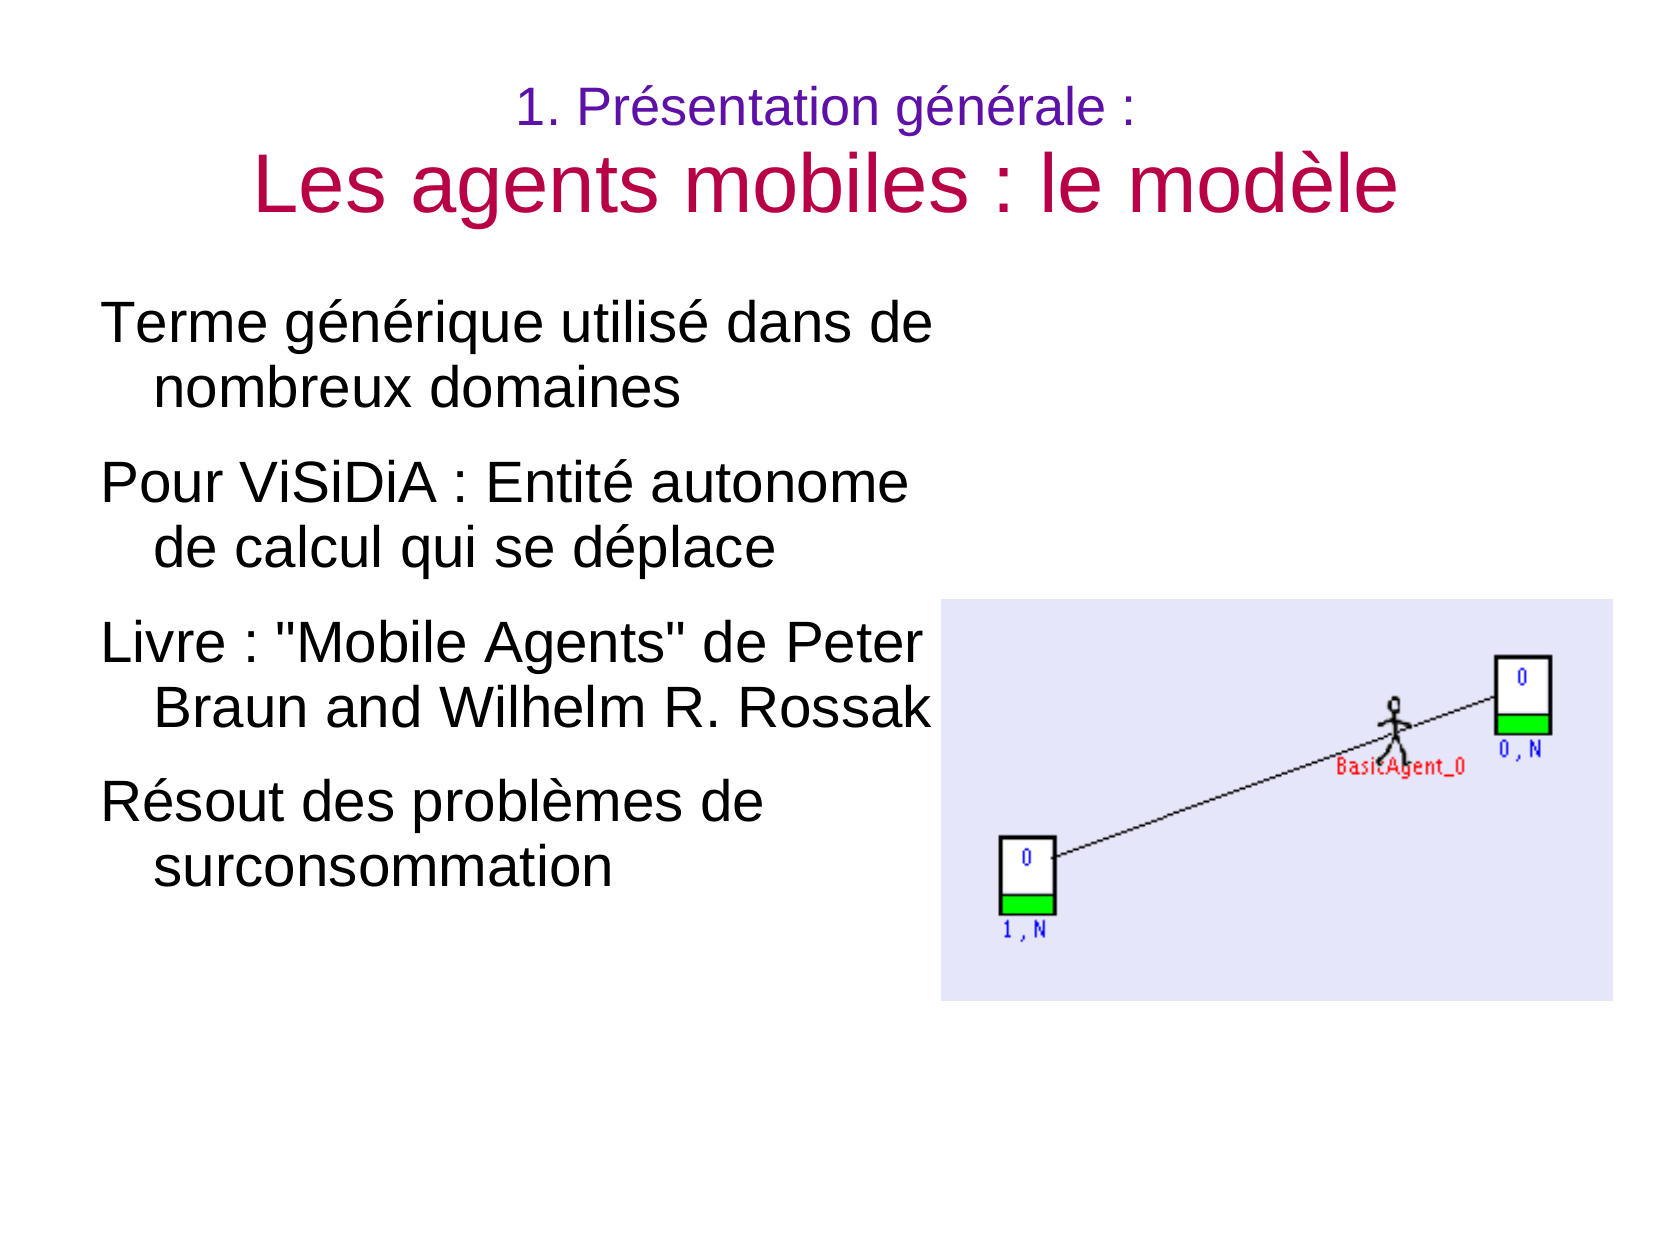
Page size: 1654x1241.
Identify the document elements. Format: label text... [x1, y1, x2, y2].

picture [941, 599, 1613, 1001]
list Terme générique utilisé dans de nombreux domaines Pour ViSiDiA : Entité autonome de calcul qui se déplace Livre : "Mobile Agents" de Peter Braun and Wilhelm R. Rossak Résout des problèmes de surconsommation [82, 290, 976, 1109]
title 1. Présentation générale : Les agents mobiles : le modèle [82, 49, 1571, 257]
